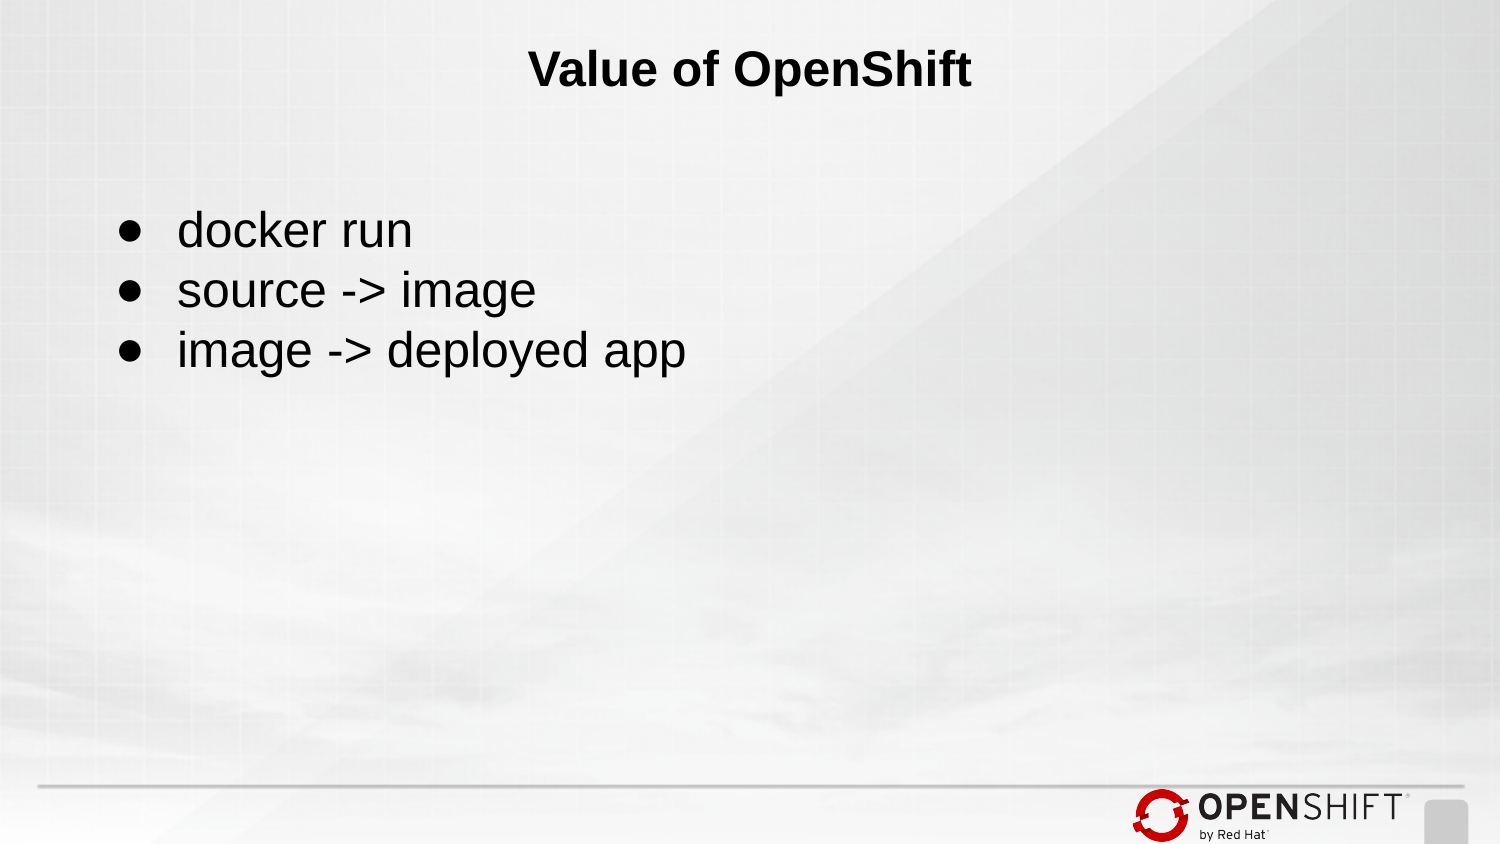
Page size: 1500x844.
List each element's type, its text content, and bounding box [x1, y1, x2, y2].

text_box docker run source -> image image -> deployed app [87, 182, 1312, 661]
picture [0, 0, 1500, 844]
title Value of OpenShift [248, 7, 1252, 127]
